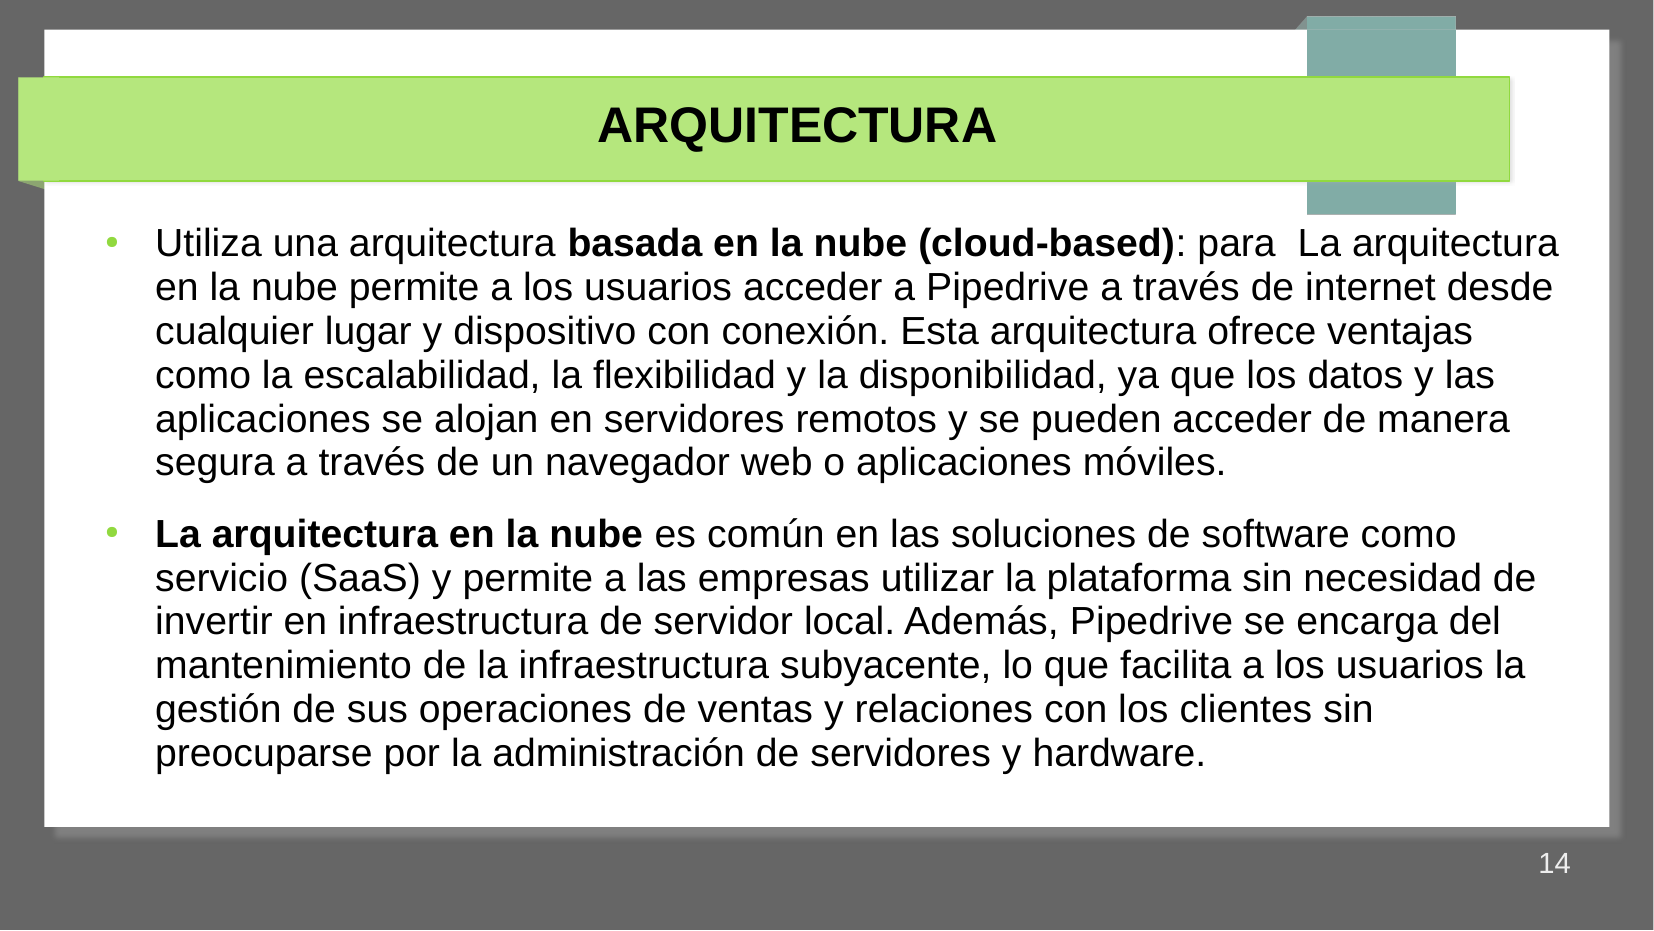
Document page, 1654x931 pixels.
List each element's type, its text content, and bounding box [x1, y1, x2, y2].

list Utiliza una arquitectura basada en la nube (cloud-based): para La arquitectura en la nube permite a los usuarios acceder a Pipedrive a través de internet desde cualquier lugar y dispositivo con conexión. Esta arquitectura ofrece ventajas como la escalabilidad, la flexibilidad y la disponibilidad, ya que los datos y las aplicaciones se alojan en servidores remotos y se pueden acceder de manera segura a través de un navegador web o aplicaciones móviles. La arquitectura en la nube es común en las soluciones de software como servicio (SaaS) y permite a las empresas utilizar la plataforma sin necesidad de invertir en infraestructura de servidor local. Además, Pipedrive se encarga del mantenimiento de la infraestructura subyacente, lo que facilita a los usuarios la gestión de sus operaciones de ventas y relaciones con los clientes sin preocuparse por la administración de servidores y hardware. [88, 221, 1565, 813]
title ARQUITECTURA [88, 73, 1506, 178]
